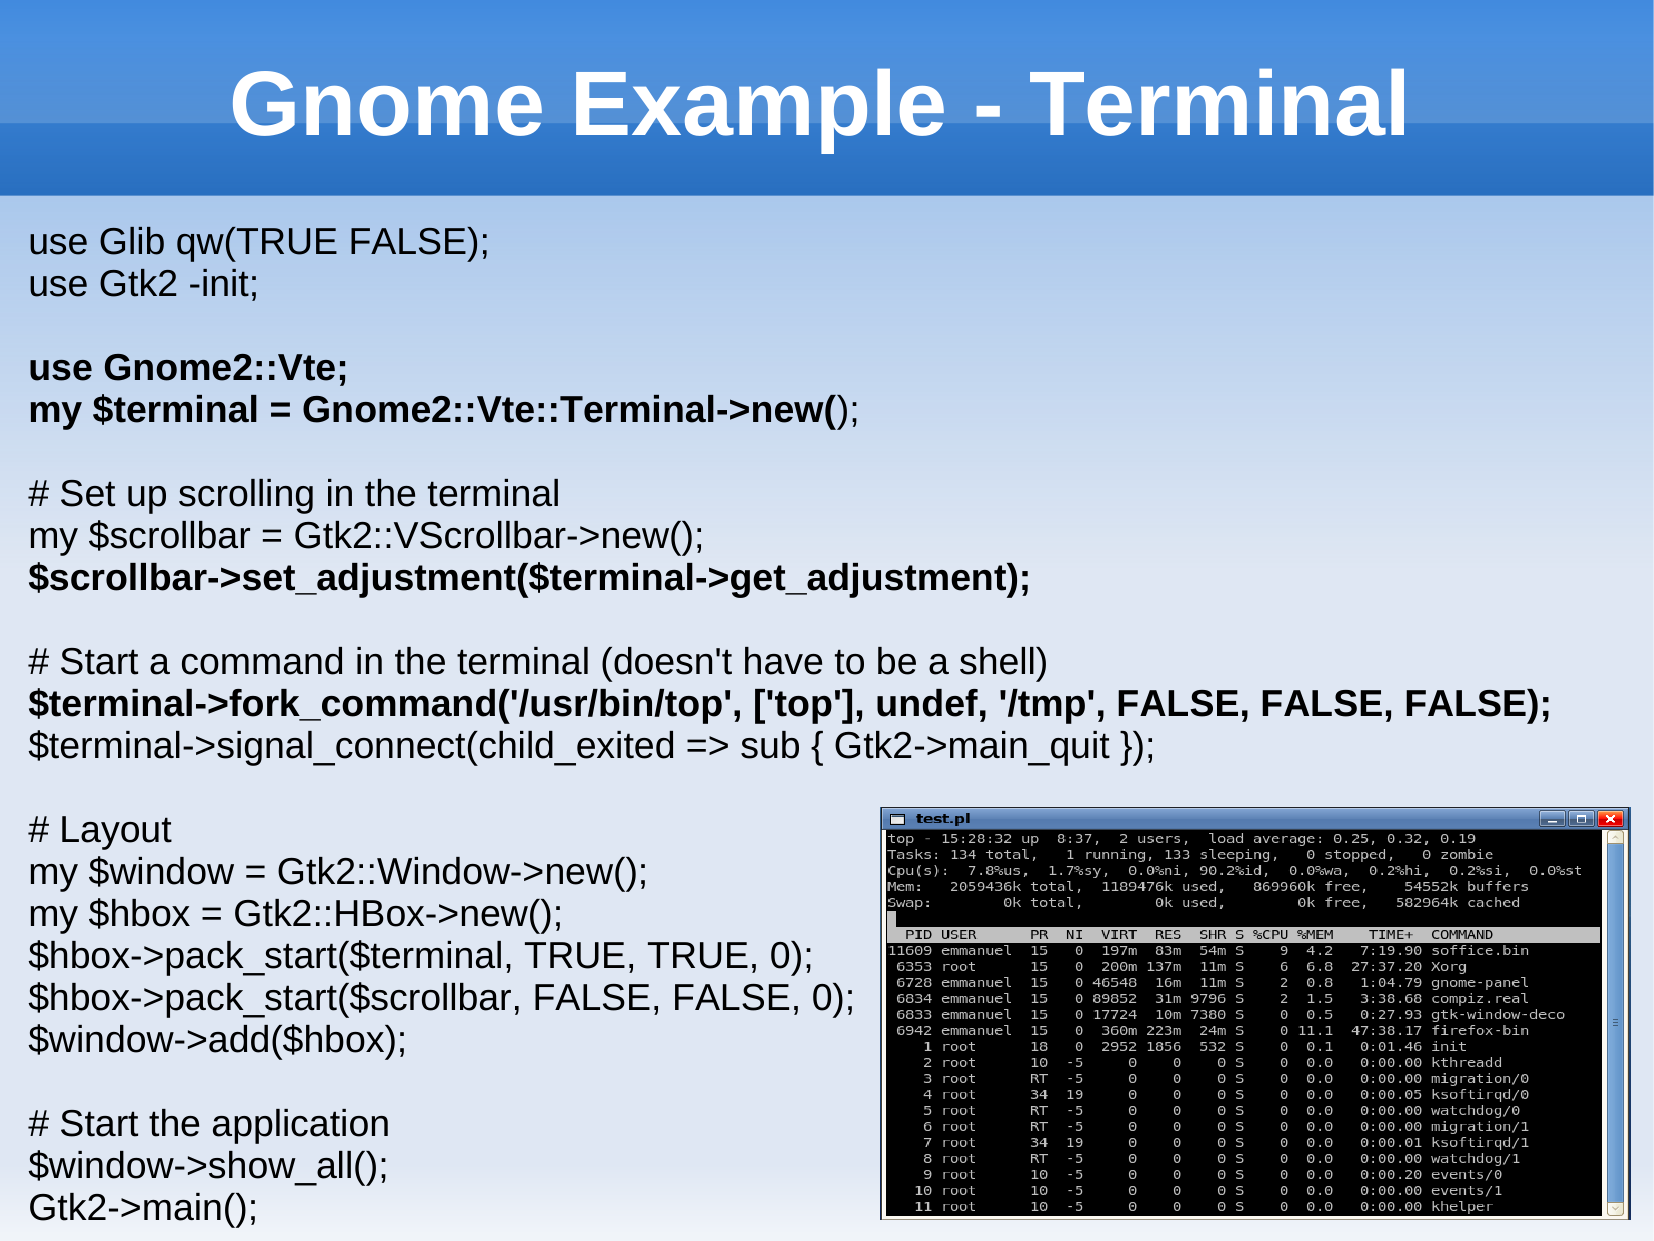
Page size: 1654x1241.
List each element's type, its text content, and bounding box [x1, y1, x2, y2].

text_box use Glib qw(TRUE FALSE); use Gtk2 -init; use Gnome2::Vte; my $terminal = Gnome2::Vte::Terminal->new(); # Set up scrolling in the terminal my $scrollbar = Gtk2::VScrollbar->new(); $scrollbar->set_adjustment($terminal->get_adjustment); # Start a command in the terminal (doesn't have to be a shell) $terminal->fork_command('/usr/bin/top', ['top'], undef, '/tmp', FALSE, FALSE, FALSE); $terminal->signal_connect(child_exited => sub { Gtk2->main_quit }); # Layout my $window = Gtk2::Window->new(); my $hbox = Gtk2::HBox->new(); $hbox->pack_start($terminal, TRUE, TRUE, 0); $hbox->pack_start($scrollbar, FALSE, FALSE, 0); $window->add($hbox); # Start the application $window->show_all(); Gtk2->main(); [13, 213, 1613, 1241]
title Gnome Example - Terminal [76, 7, 1565, 200]
picture [0, 0, 1654, 1241]
